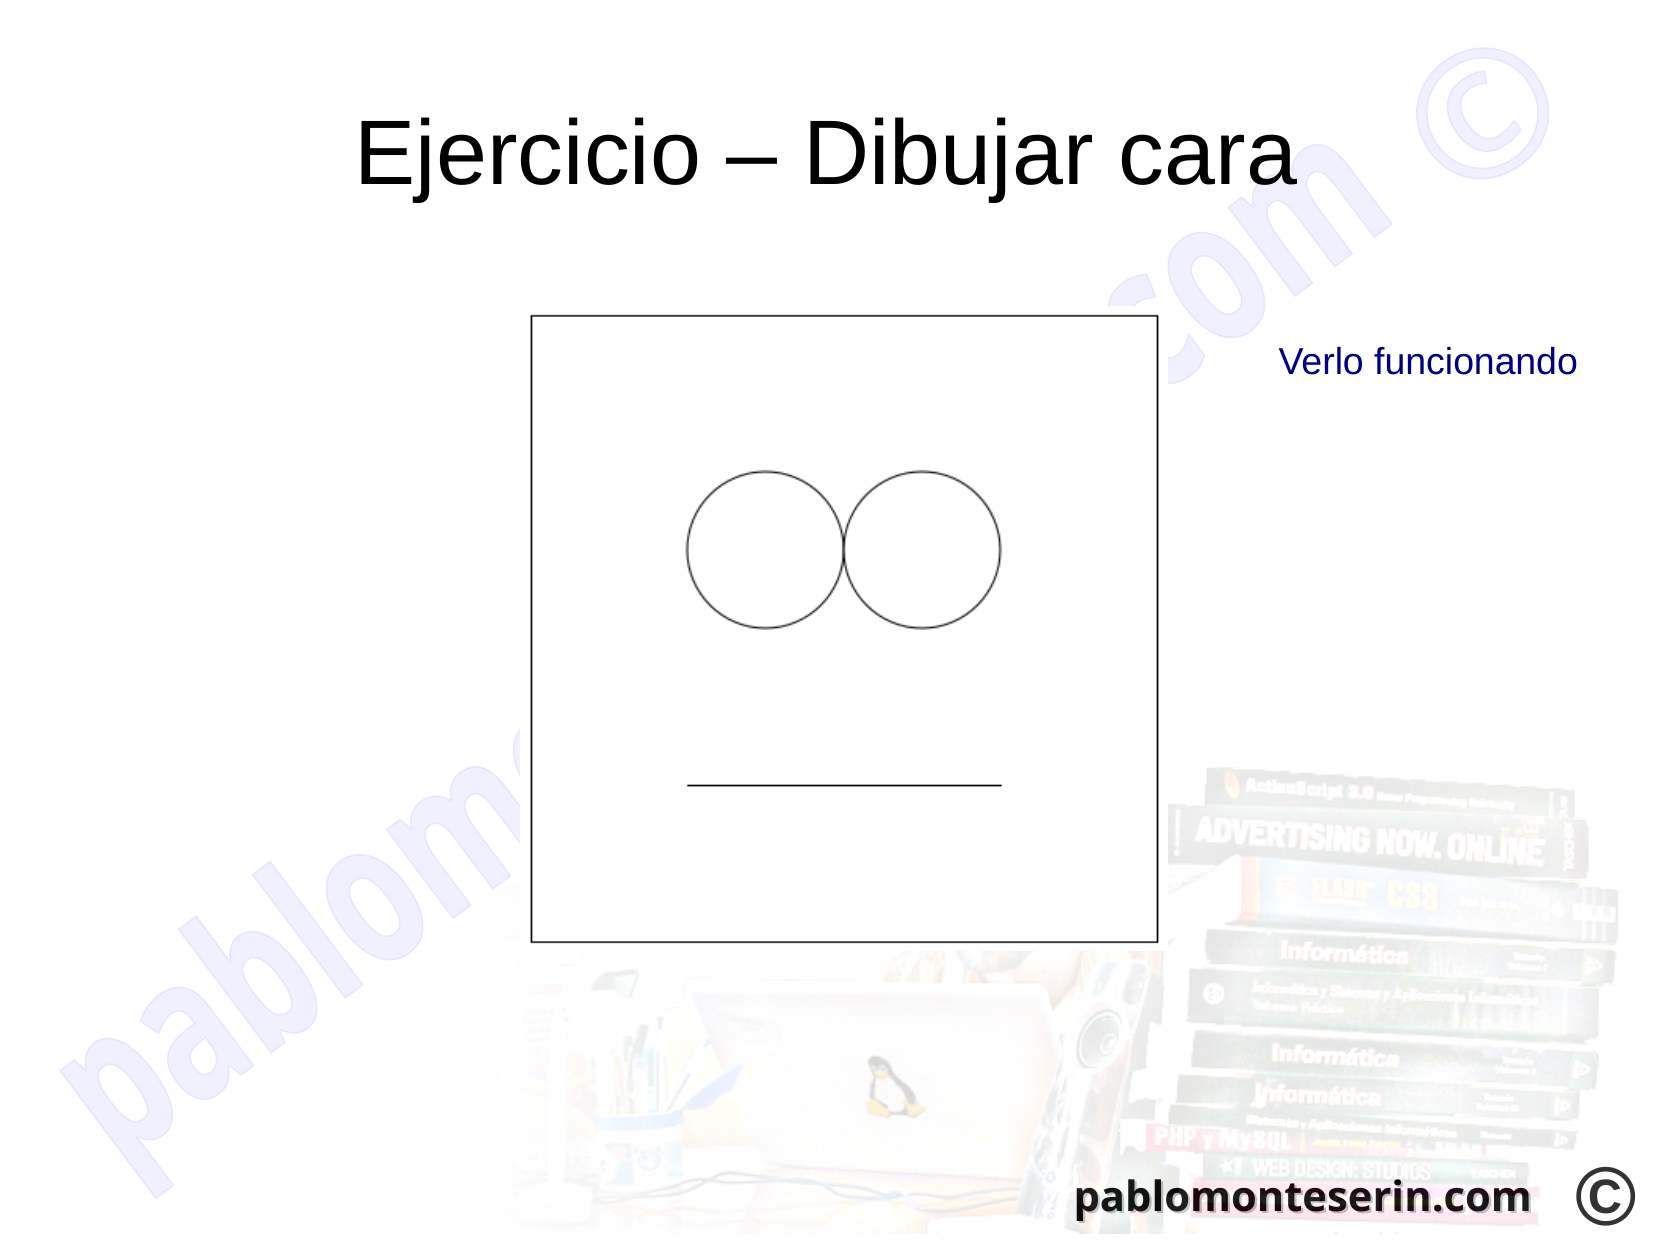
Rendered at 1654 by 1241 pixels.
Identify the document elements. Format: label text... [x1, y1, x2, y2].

title Ejercicio – Dibujar cara [82, 49, 1571, 257]
text_box Verlo funcionando [1263, 332, 1593, 390]
picture [468, 306, 1654, 1234]
